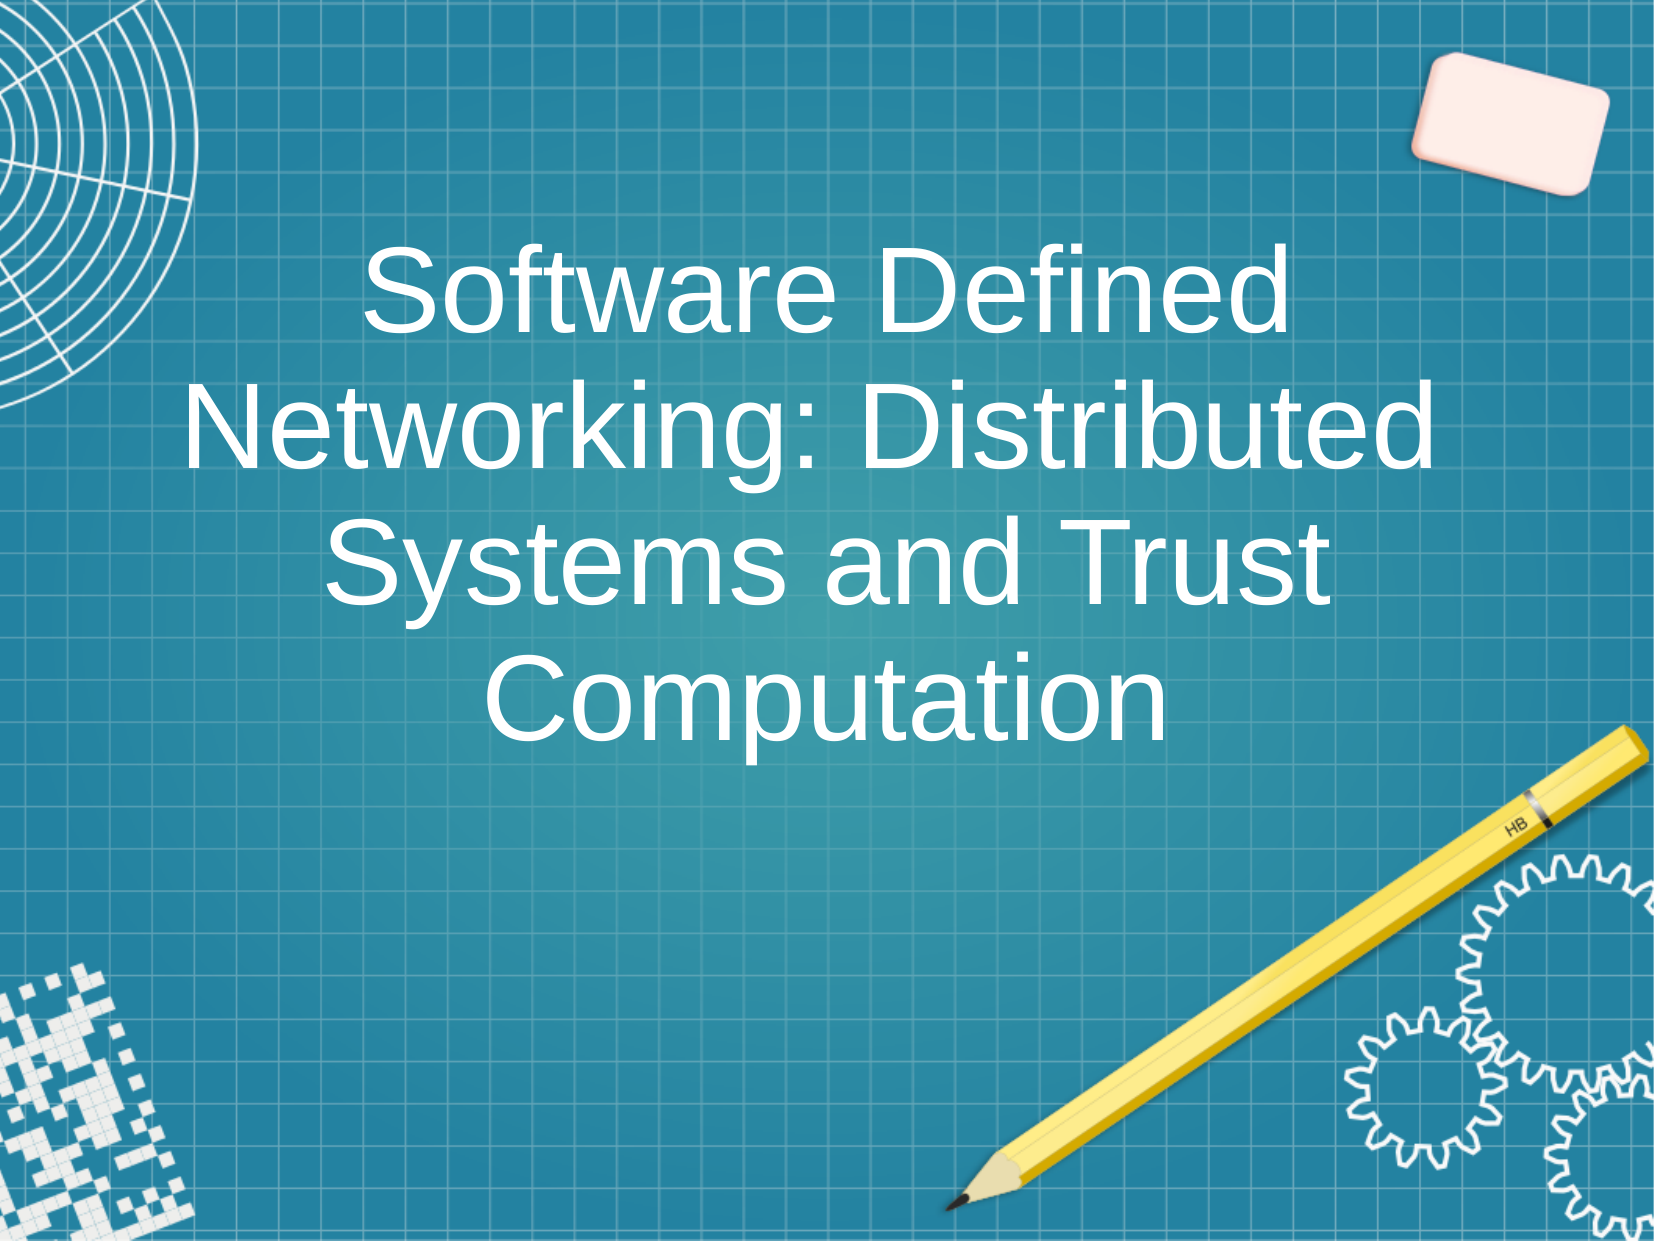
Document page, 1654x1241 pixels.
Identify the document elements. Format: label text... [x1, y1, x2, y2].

title Software Defined Networking: Distributed Systems and Trust Computation [82, 210, 1571, 779]
picture [0, 0, 1654, 1241]
